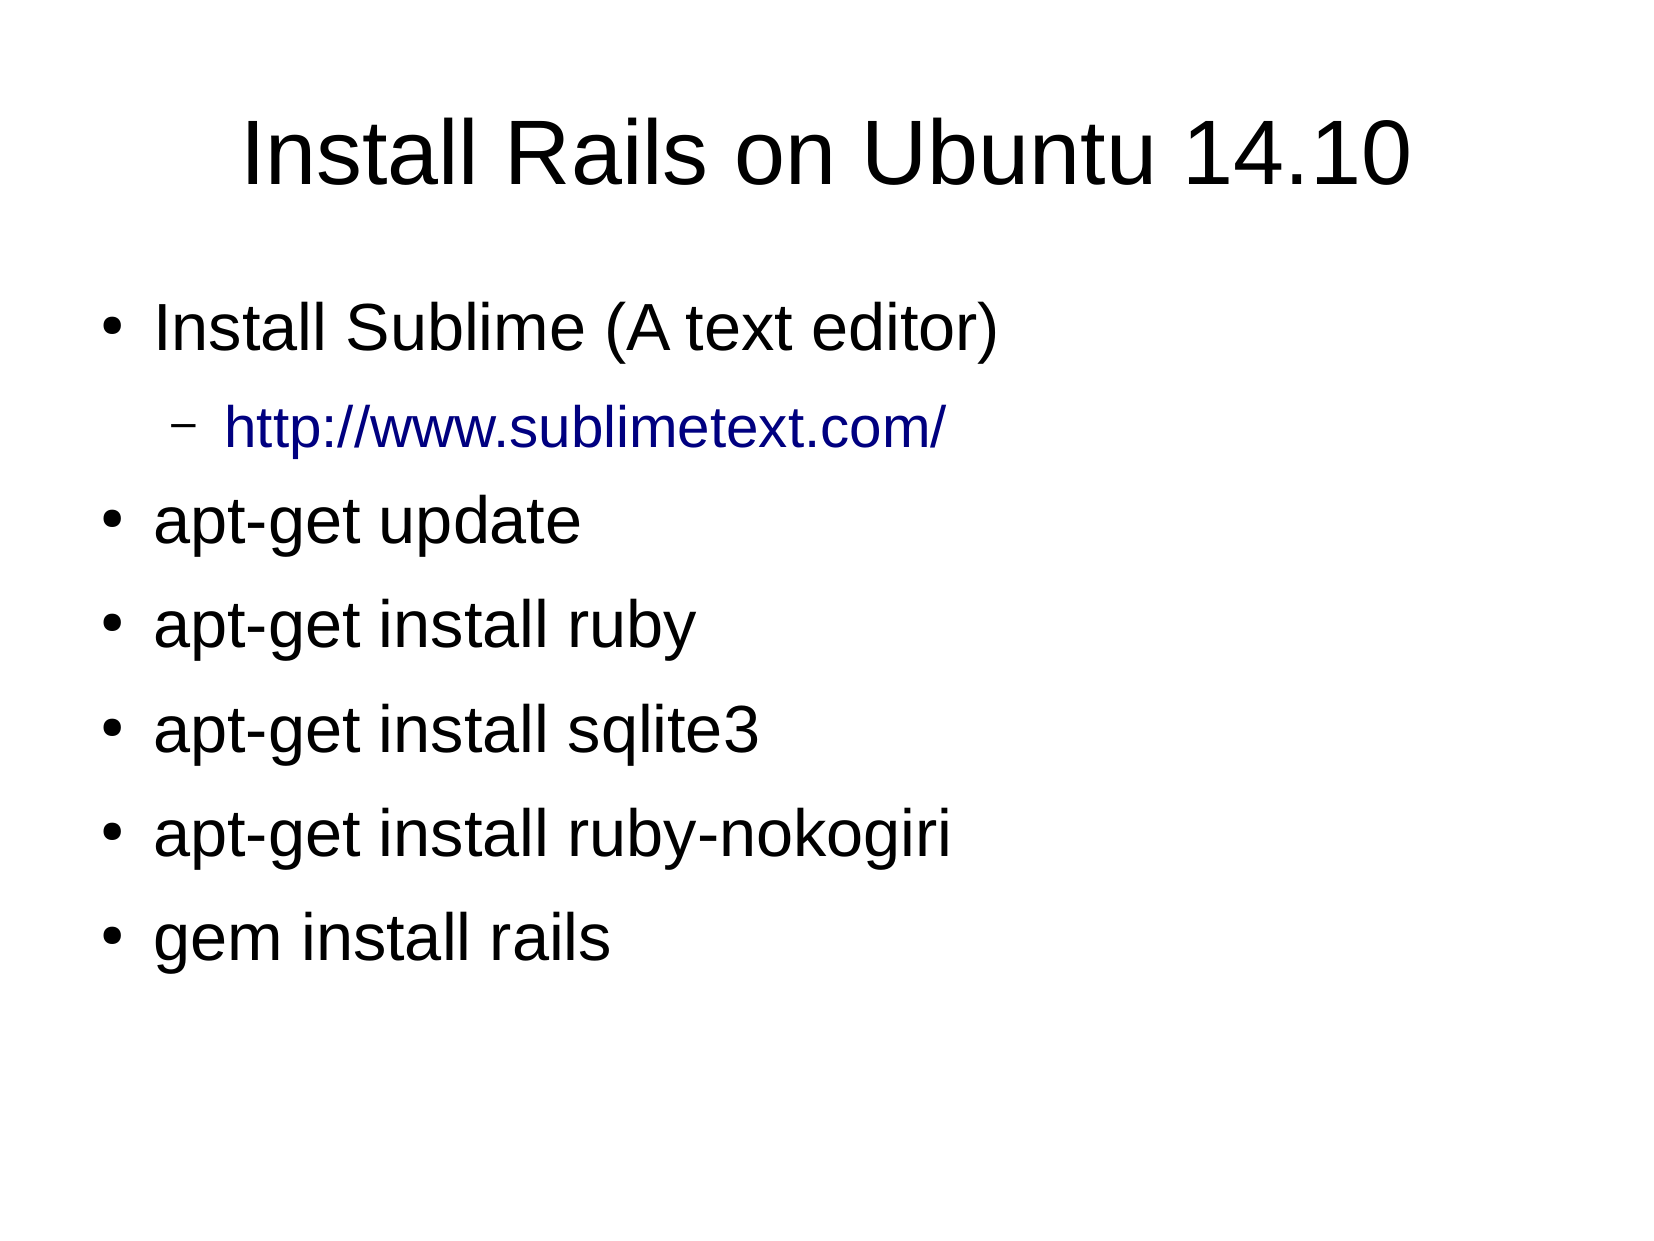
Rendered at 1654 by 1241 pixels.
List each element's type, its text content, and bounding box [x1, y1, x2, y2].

list Install Sublime (A text editor) http://www.sublimetext.com/ apt-get update apt-get install ruby apt-get install sqlite3 apt-get install ruby-nokogiri gem install rails [82, 290, 1571, 1010]
title Install Rails on Ubuntu 14.10 [82, 49, 1571, 257]
